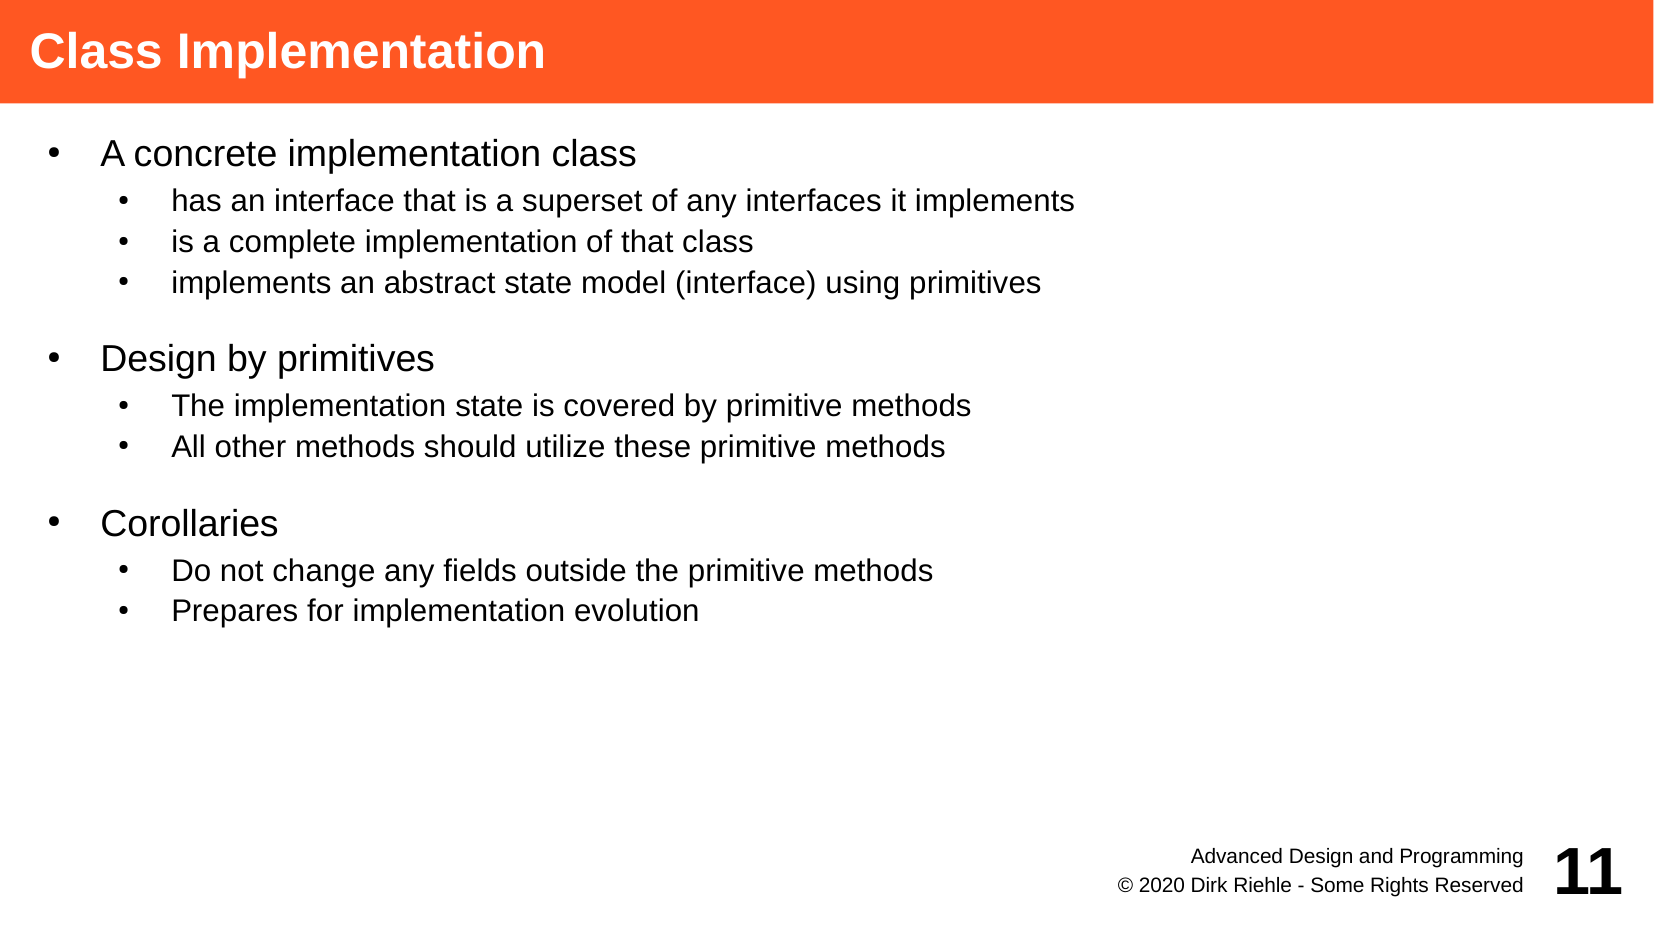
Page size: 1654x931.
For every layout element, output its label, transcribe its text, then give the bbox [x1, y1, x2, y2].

title Class Implementation [0, 0, 1654, 104]
list A concrete implementation class has an interface that is a superset of any interfaces it implements is a complete implementation of that class implements an abstract state model (interface) using primitives Design by primitives The implementation state is covered by primitive methods All other methods should utilize these primitive methods Corollaries Do not change any fields outside the primitive methods Prepares for implementation evolution [29, 132, 1625, 813]
